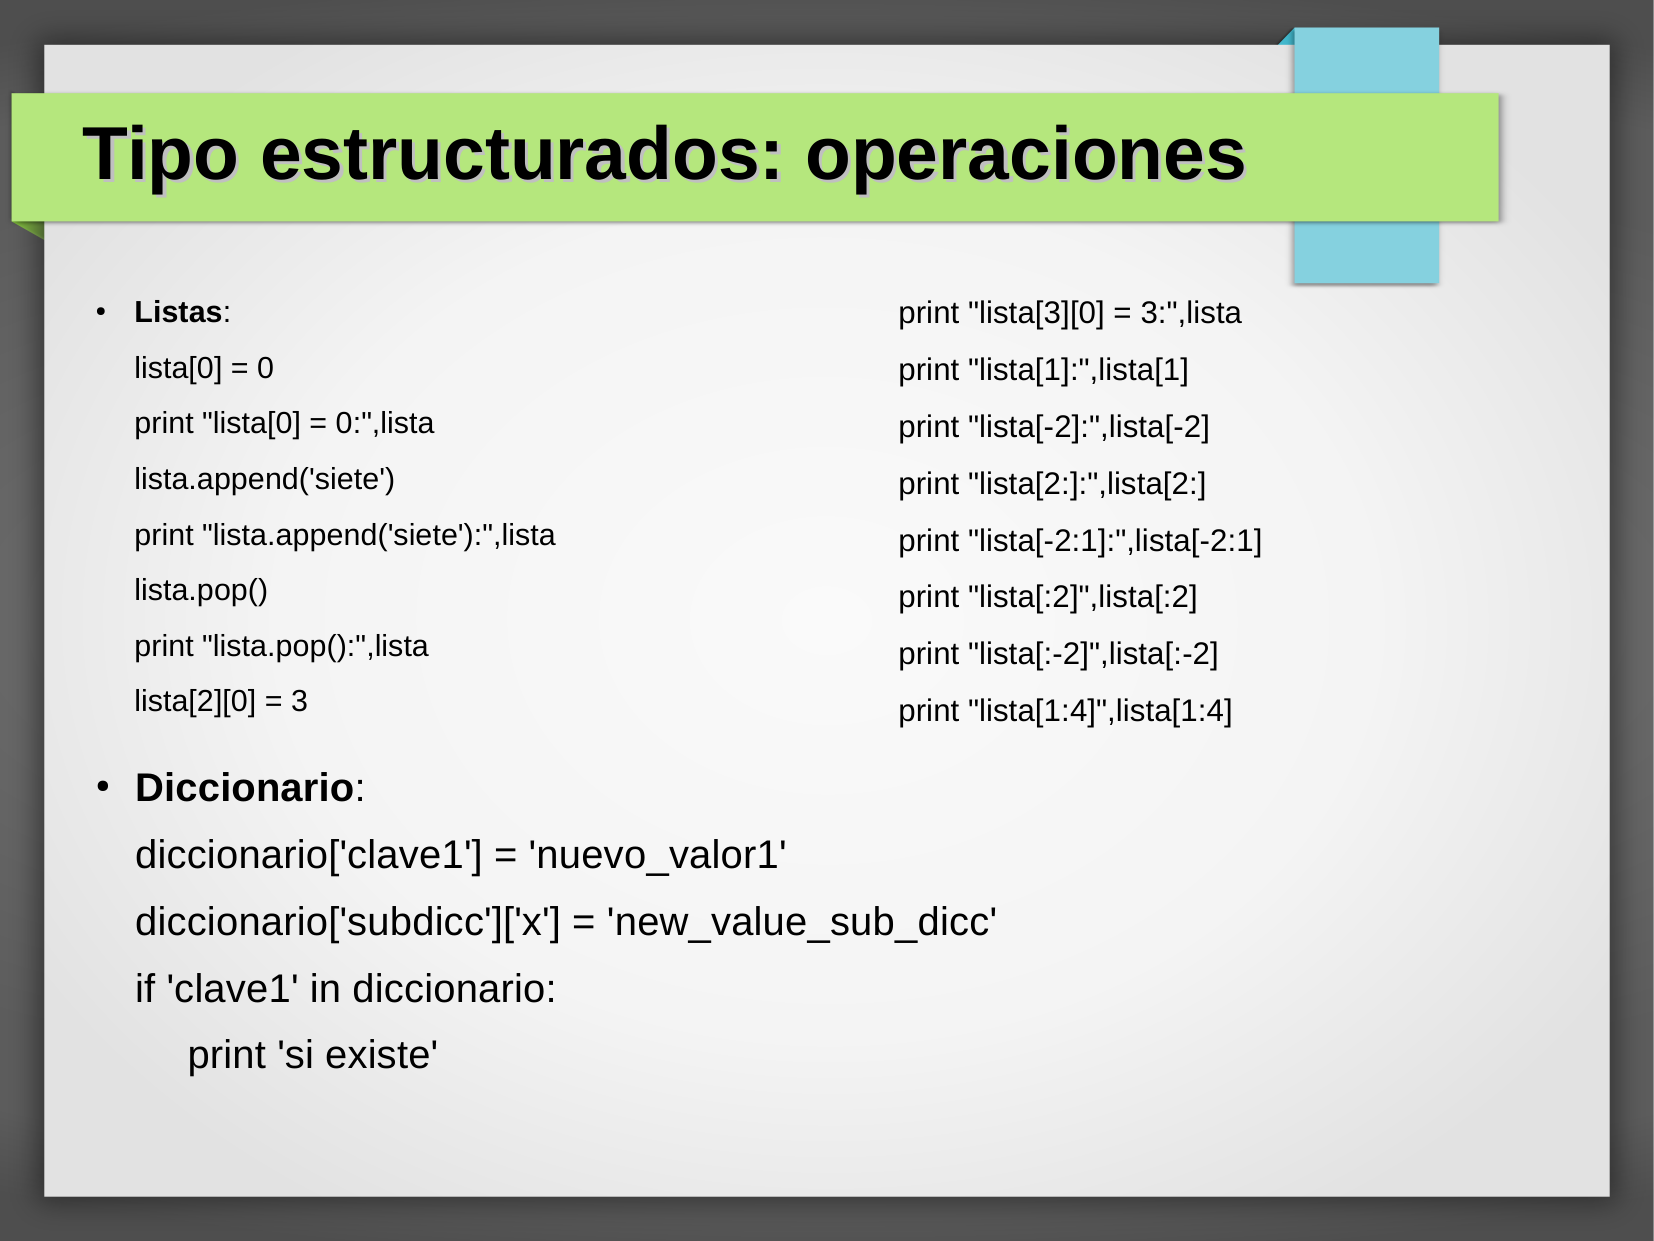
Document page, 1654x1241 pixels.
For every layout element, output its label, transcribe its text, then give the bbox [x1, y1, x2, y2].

title Tipo estructurados: operaciones [82, 94, 1264, 213]
list Listas: lista[0] = 0 print "lista[0] = 0:",lista lista.append('siete') print "lista.append('siete'):",lista lista.pop() print "lista.pop():",lista lista[2][0] = 3 [82, 295, 809, 721]
list Diccionario: diccionario['clave1'] = 'nuevo_valor1' diccionario['subdicc']['x'] = 'new_value_sub_dicc' if 'clave1' in diccionario: print 'si existe' [82, 765, 1571, 1081]
list print "lista[3][0] = 3:",lista print "lista[1]:",lista[1] print "lista[-2]:",lista[-2] print "lista[2:]:",lista[2:] print "lista[-2:1]:",lista[-2:1] print "lista[:2]",lista[:2] print "lista[:-2]",lista[:-2] print "lista[1:4]",lista[1:4] [845, 295, 1572, 736]
picture [0, 0, 1654, 1241]
